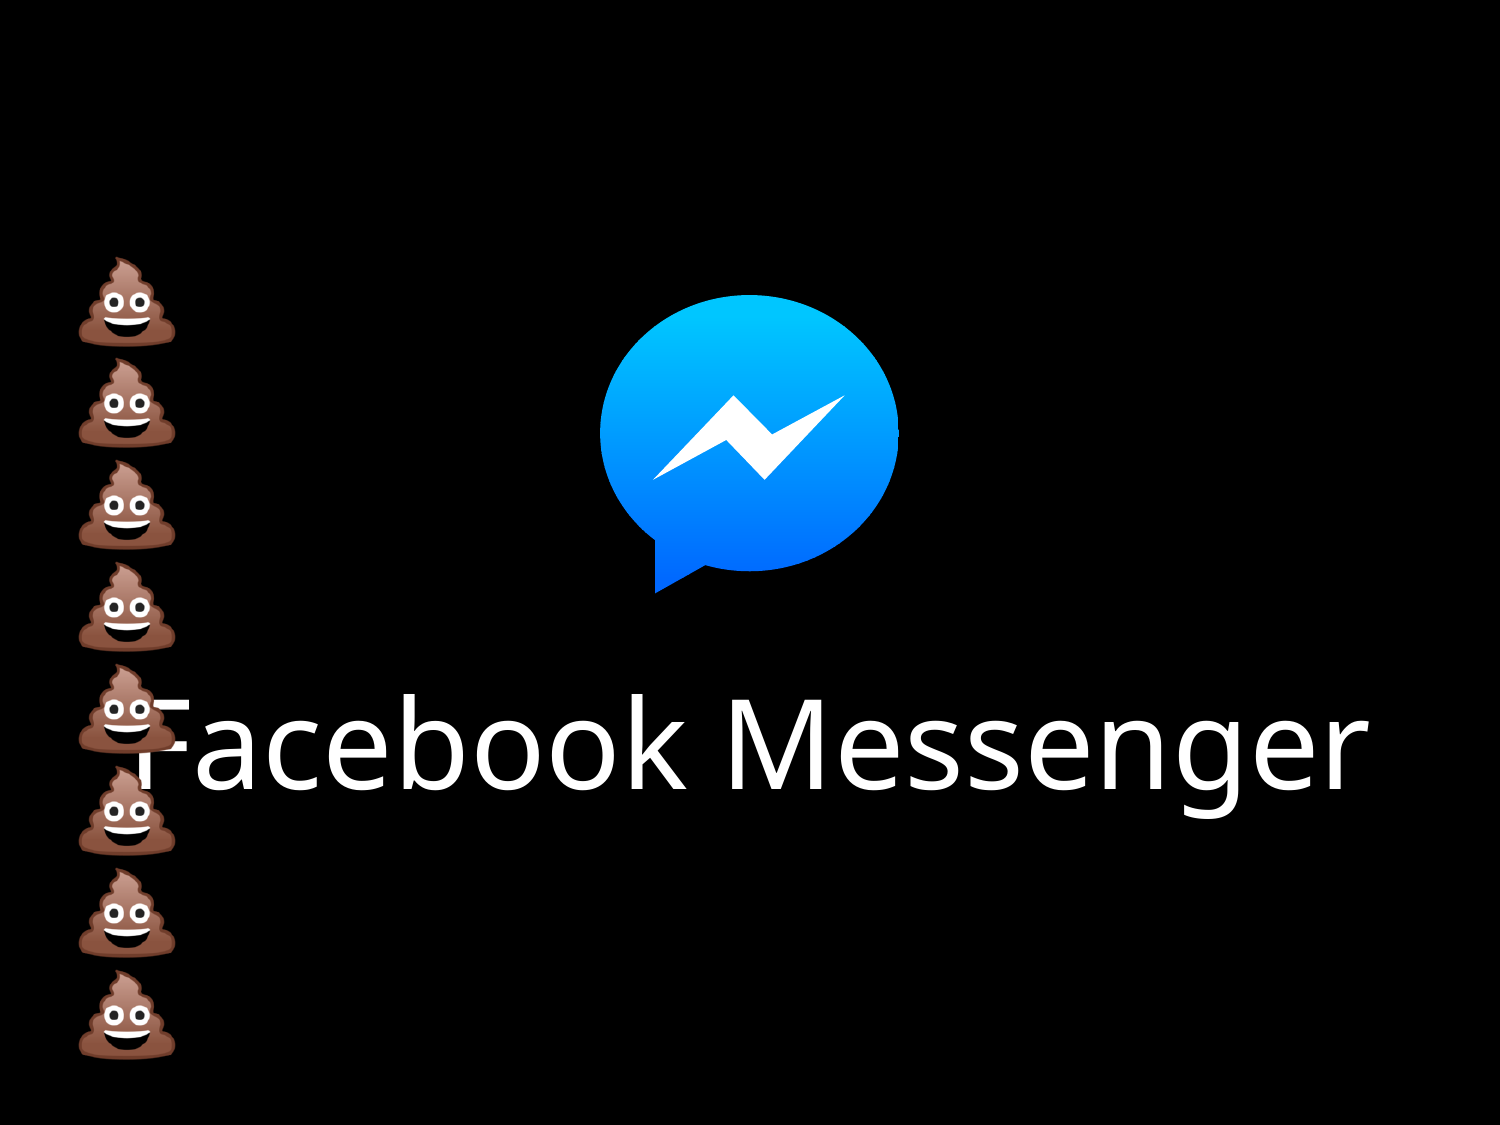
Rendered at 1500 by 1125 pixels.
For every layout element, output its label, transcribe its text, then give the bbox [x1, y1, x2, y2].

picture [599, 294, 900, 595]
picture [75, 246, 178, 1062]
title Facebook Messenger [178, 668, 1388, 824]
